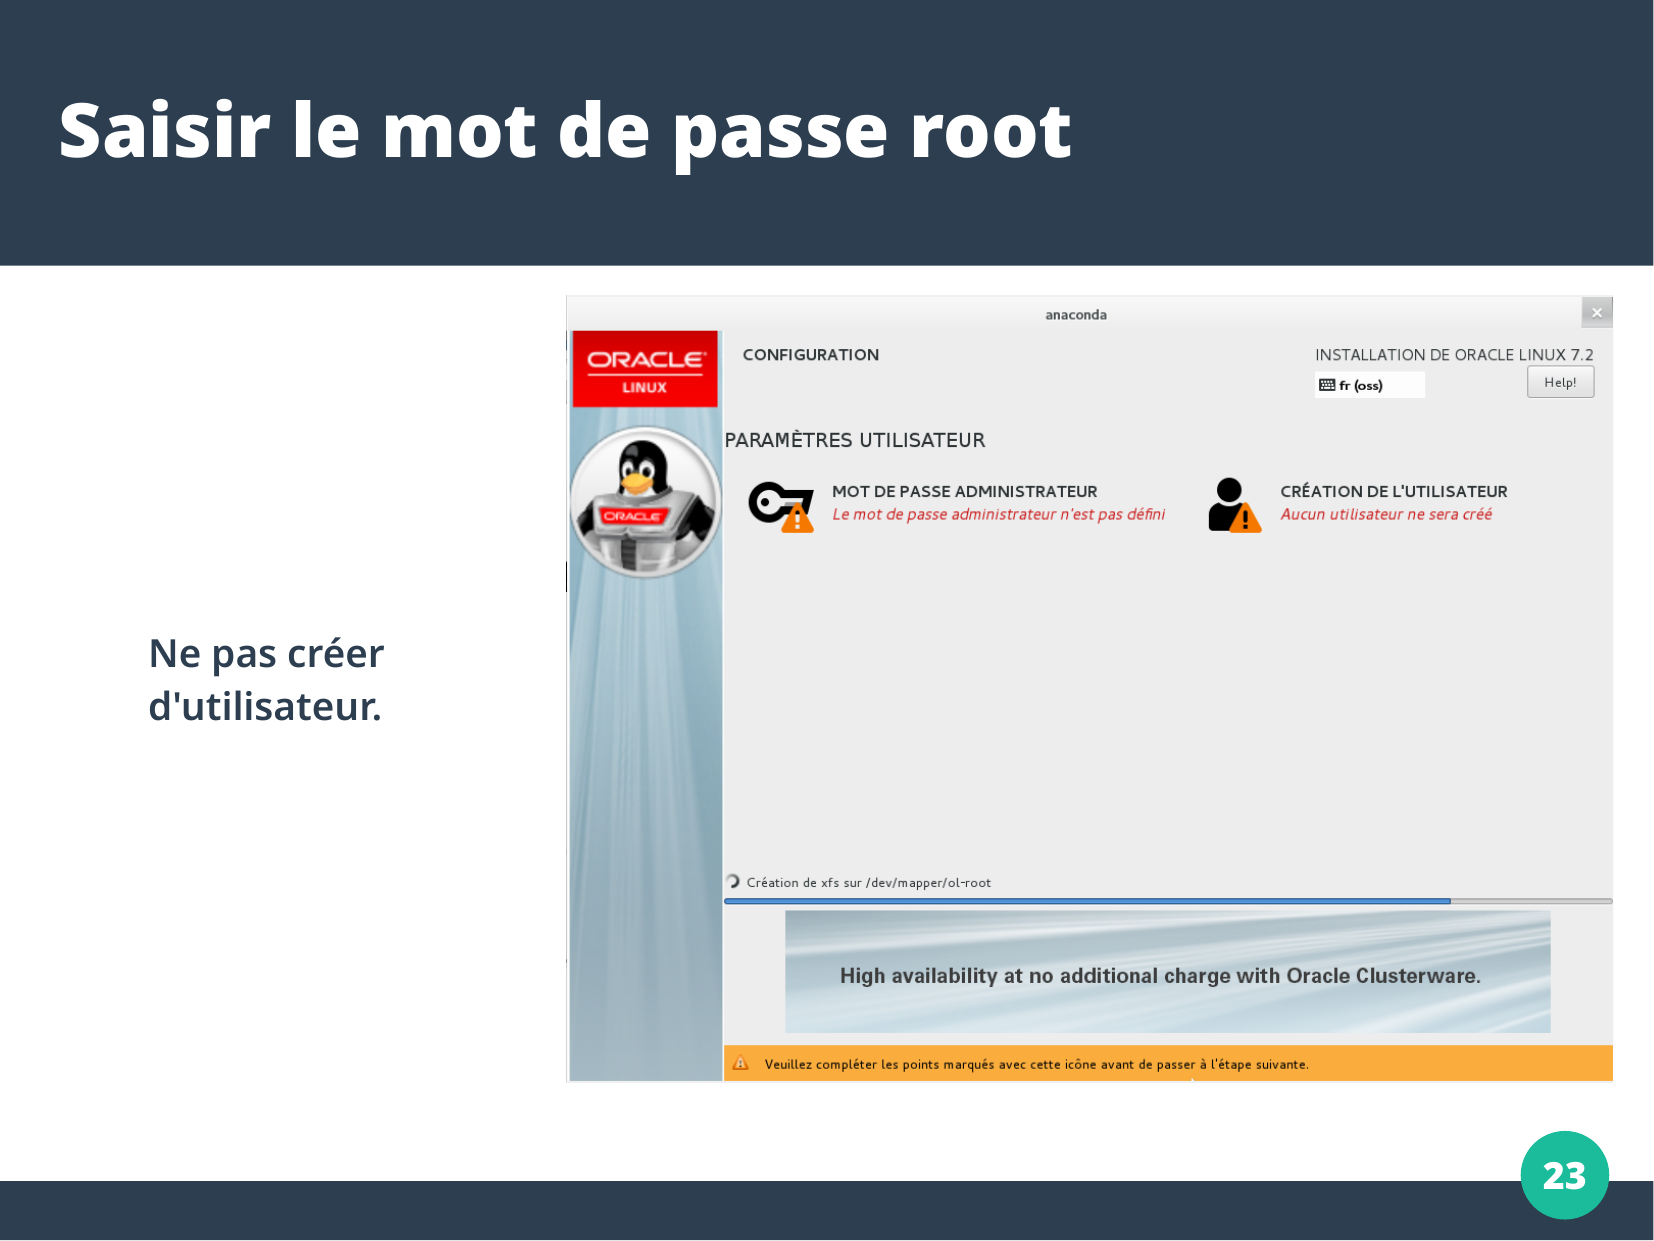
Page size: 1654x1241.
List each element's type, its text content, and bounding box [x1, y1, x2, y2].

picture [566, 295, 1614, 1083]
list Ne pas créer d'utilisateur. [82, 625, 532, 733]
title Saisir le mot de passe root [59, 49, 1595, 207]
